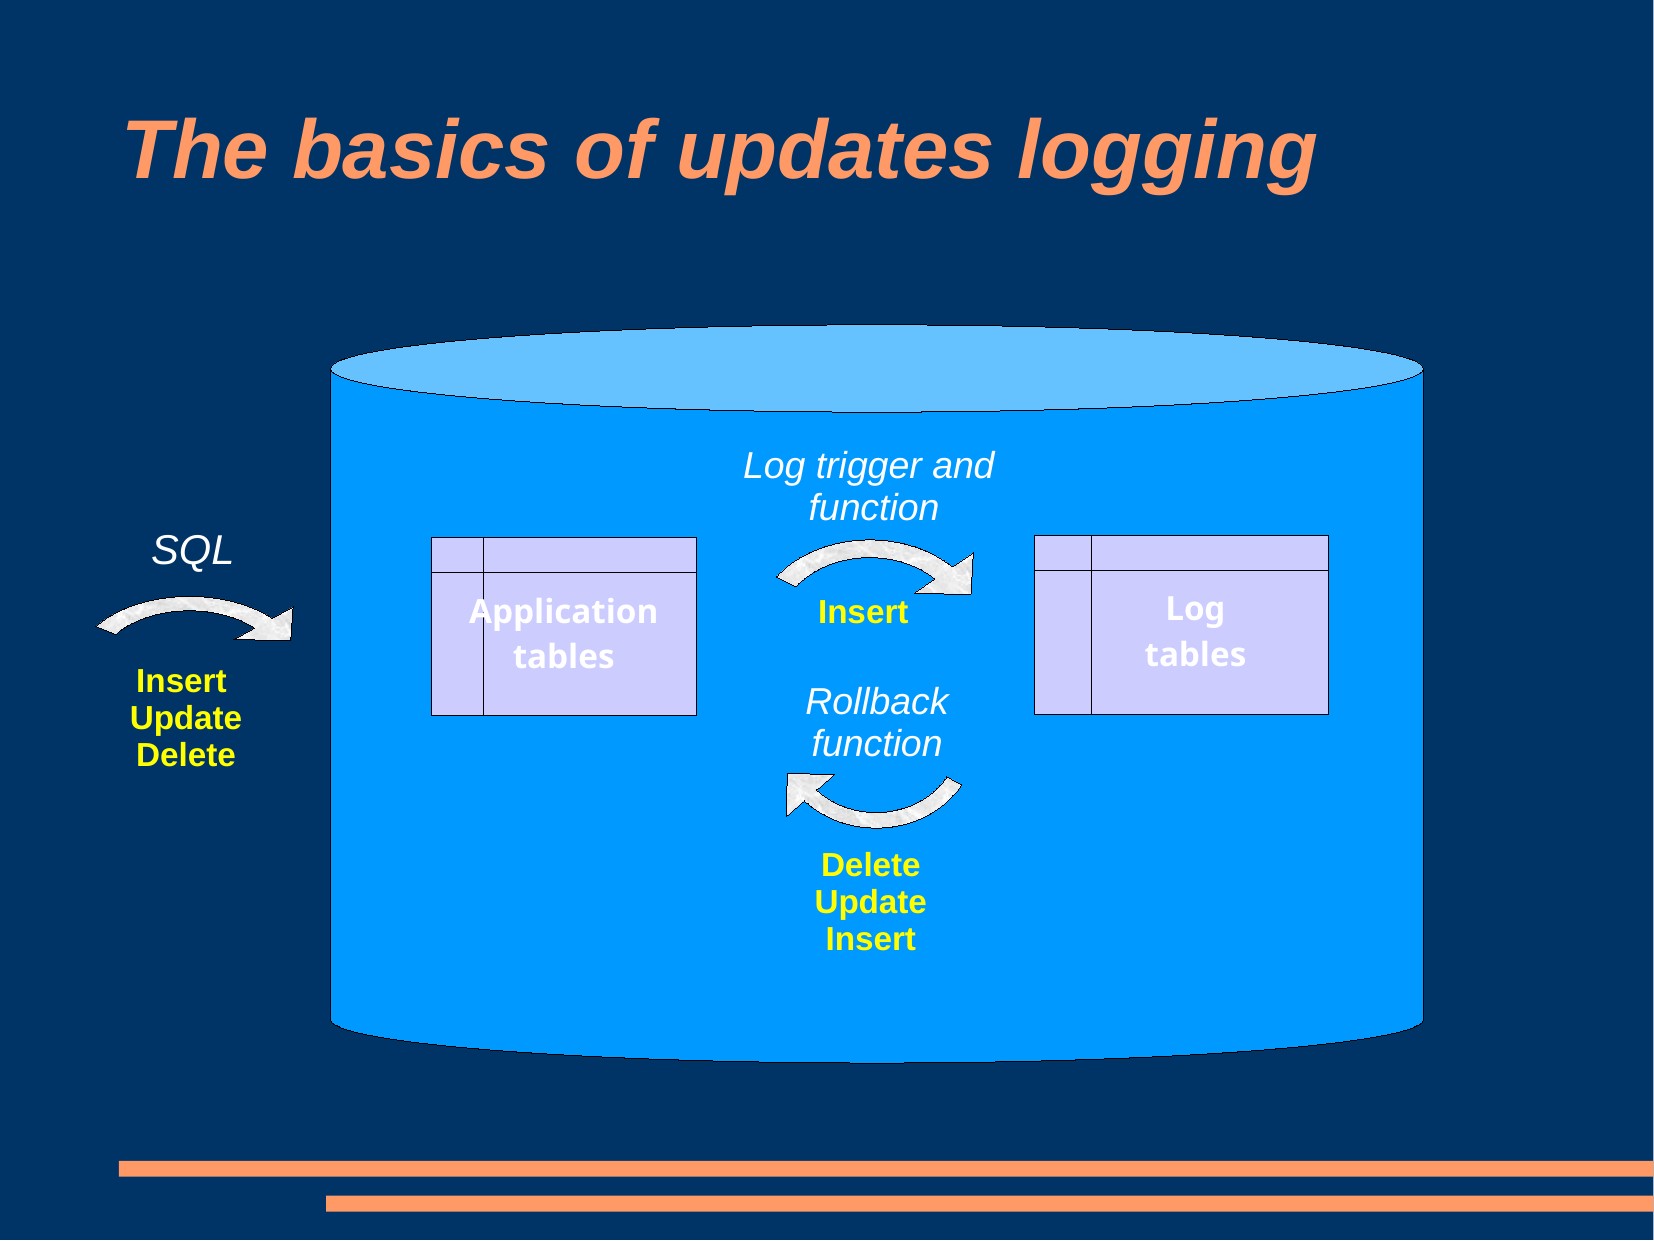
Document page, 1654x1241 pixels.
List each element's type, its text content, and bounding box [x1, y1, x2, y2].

text_box Log tables [1103, 577, 1288, 674]
text_box Log trigger and function [726, 437, 1022, 536]
title The basics of updates logging [121, 46, 1534, 254]
text_box Application tables [419, 580, 709, 677]
text_box [95, 596, 294, 641]
text_box Rollback function [720, 673, 1034, 772]
text_box Delete Update Insert [767, 838, 975, 969]
text_box Insert Update Delete [76, 655, 296, 786]
text_box [330, 370, 1424, 1064]
text_box SQL [88, 519, 297, 581]
text_box Insert [782, 585, 945, 639]
